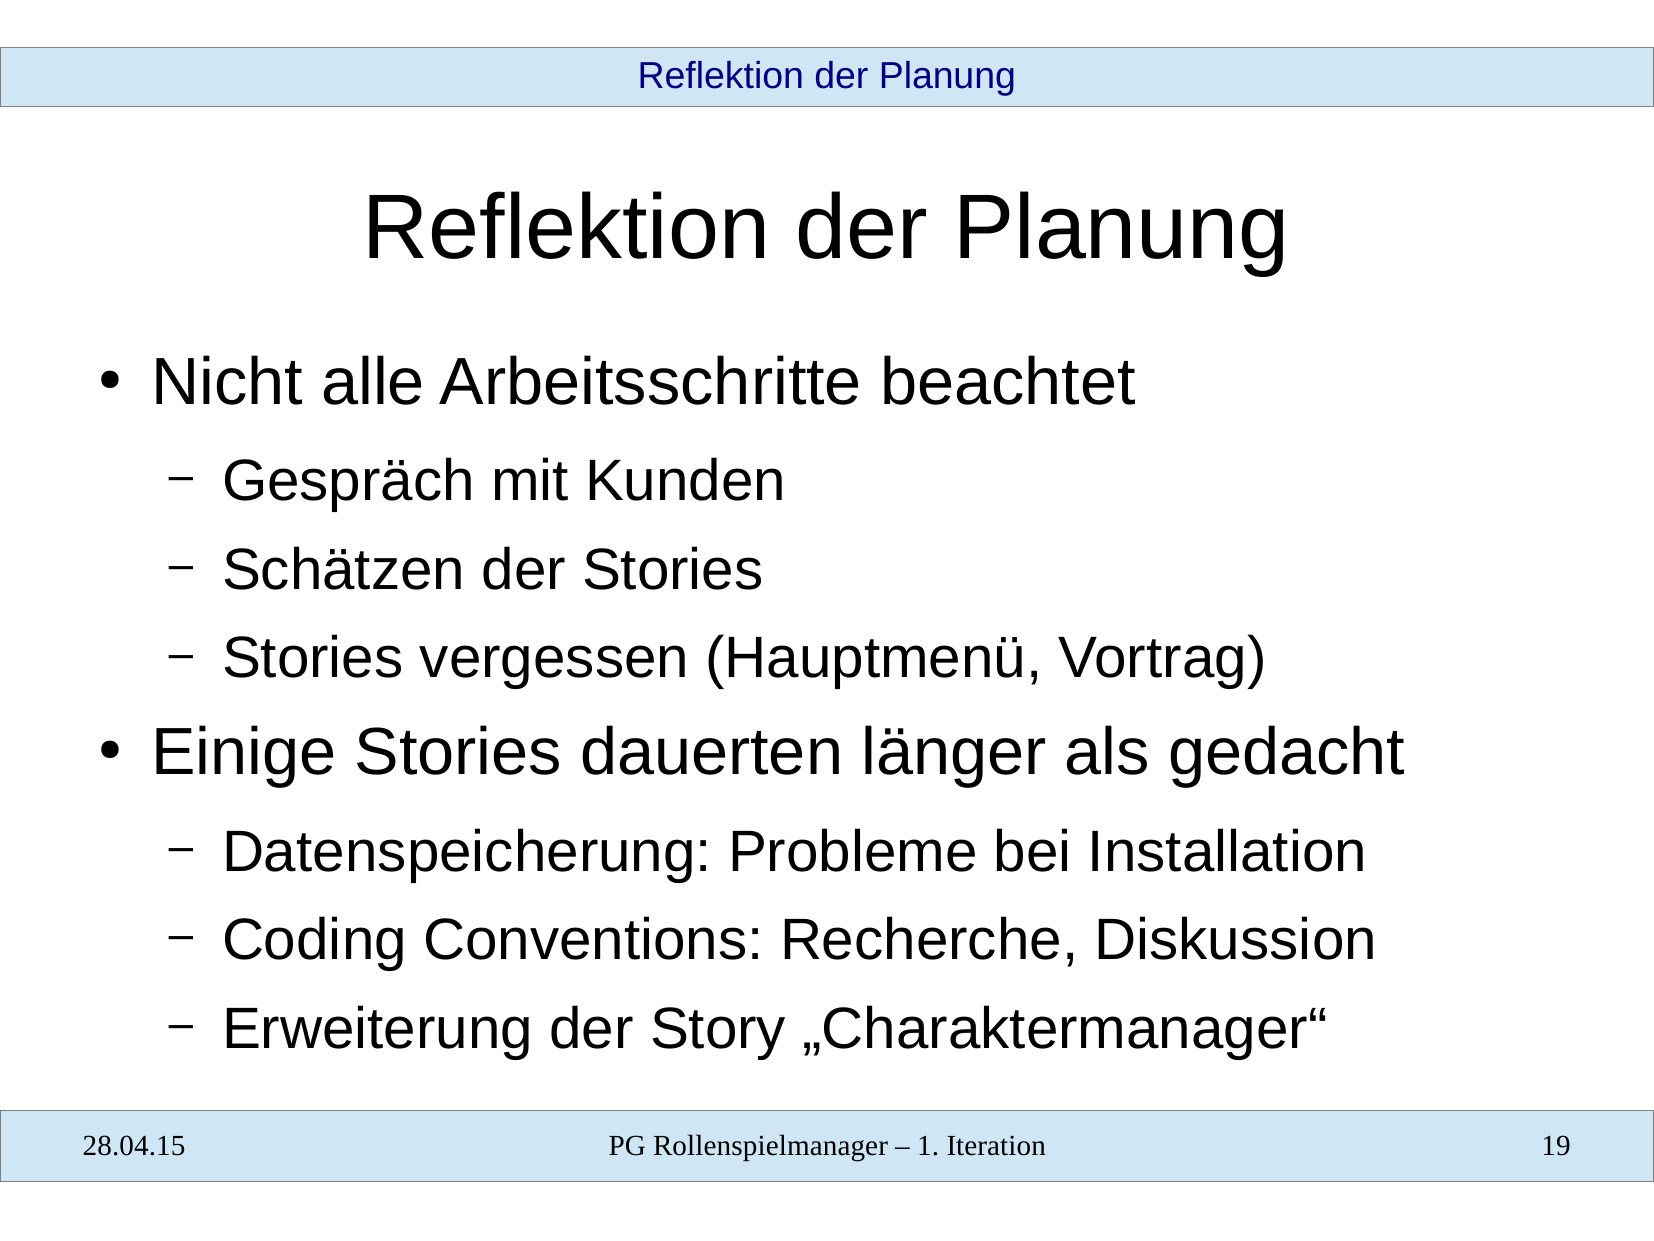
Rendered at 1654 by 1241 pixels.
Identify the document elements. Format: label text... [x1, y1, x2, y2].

text_box Reflektion der Planung [0, 47, 1654, 105]
title Reflektion der Planung [82, 123, 1571, 331]
list Nicht alle Arbeitsschritte beachtet Gespräch mit Kunden Schätzen der Stories Stories vergessen (Hauptmenü, Vortrag) Einige Stories dauerten länger als gedacht Datenspeicherung: Probleme bei Installation Coding Conventions: Recherche, Diskussion Erweiterung der Story „Charaktermanager“ [80, 343, 1536, 1063]
